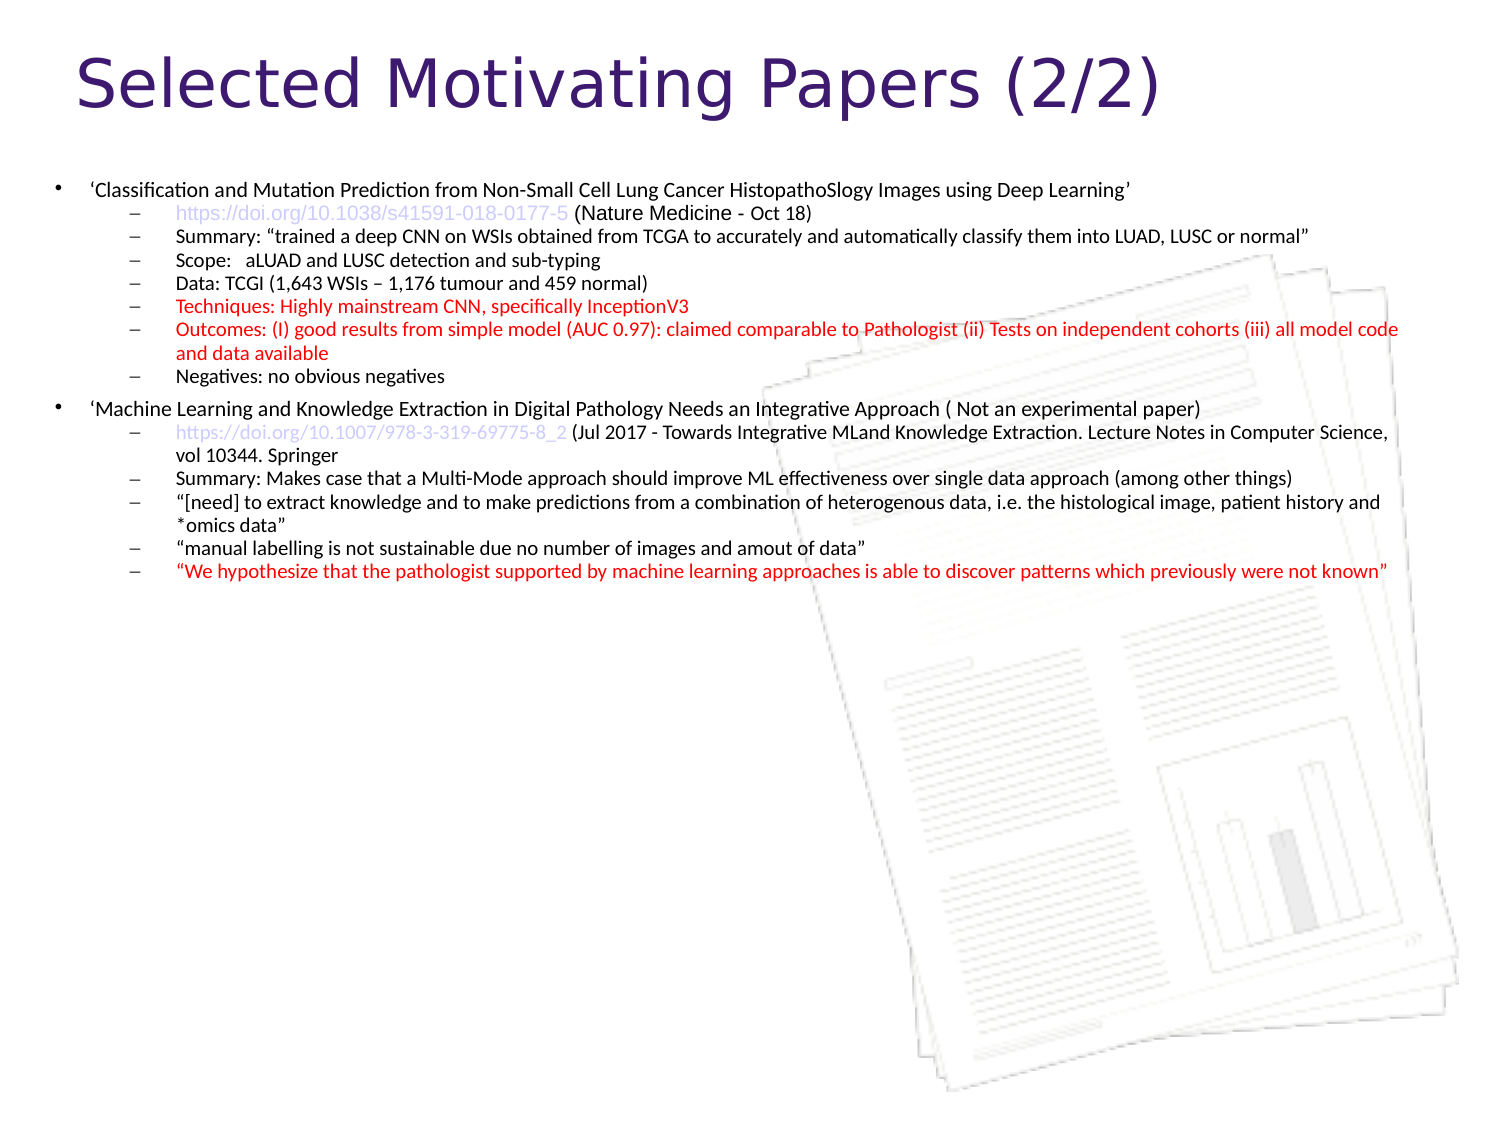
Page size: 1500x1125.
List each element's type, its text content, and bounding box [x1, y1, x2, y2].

picture [762, 254, 1459, 1092]
title Selected Motivating Papers (2/2) [75, 45, 1247, 123]
list ‘Classification and Mutation Prediction from Non-Small Cell Lung Cancer HistopathoSlogy Images using Deep Learning’ https://doi.org/10.1038/s41591-018-0177-5 (Nature Medicine - Oct 18) Summary: “trained a deep CNN on WSIs obtained from TCGA to accurately and automatically classify them into LUAD, LUSC or normal” Scope: aLUAD and LUSC detection and sub-typing Data: TCGI (1,643 WSIs – 1,176 tumour and 459 normal) Techniques: Highly mainstream CNN, specifically InceptionV3 Outcomes: (I) good results from simple model (AUC 0.97): claimed comparable to Pathologist (ii) Tests on independent cohorts (iii) all model code and data available Negatives: no obvious negatives ‘Machine Learning and Knowledge Extraction in Digital Pathology Needs an Integrative Approach ( Not an experimental paper) https://doi.org/10.1007/978-3-319-69775-8_2 (Jul 2017 - Towards Integrative MLand Knowledge Extraction. Lecture Notes in Computer Science, vol 10344. Springer Summary: Makes case that a Multi-Mode approach should improve ML effectiveness over single data approach (among other things) “[need] to extract knowledge and to make predictions from a combination of heterogenous data, i.e. the histological image, patient history and *omics data” “manual labelling is not sustainable due no number of images and amout of data” “We hypothesize that the pathologist supported by machine learning approaches is able to discover patterns which previously were not known” [39, 170, 1420, 1073]
